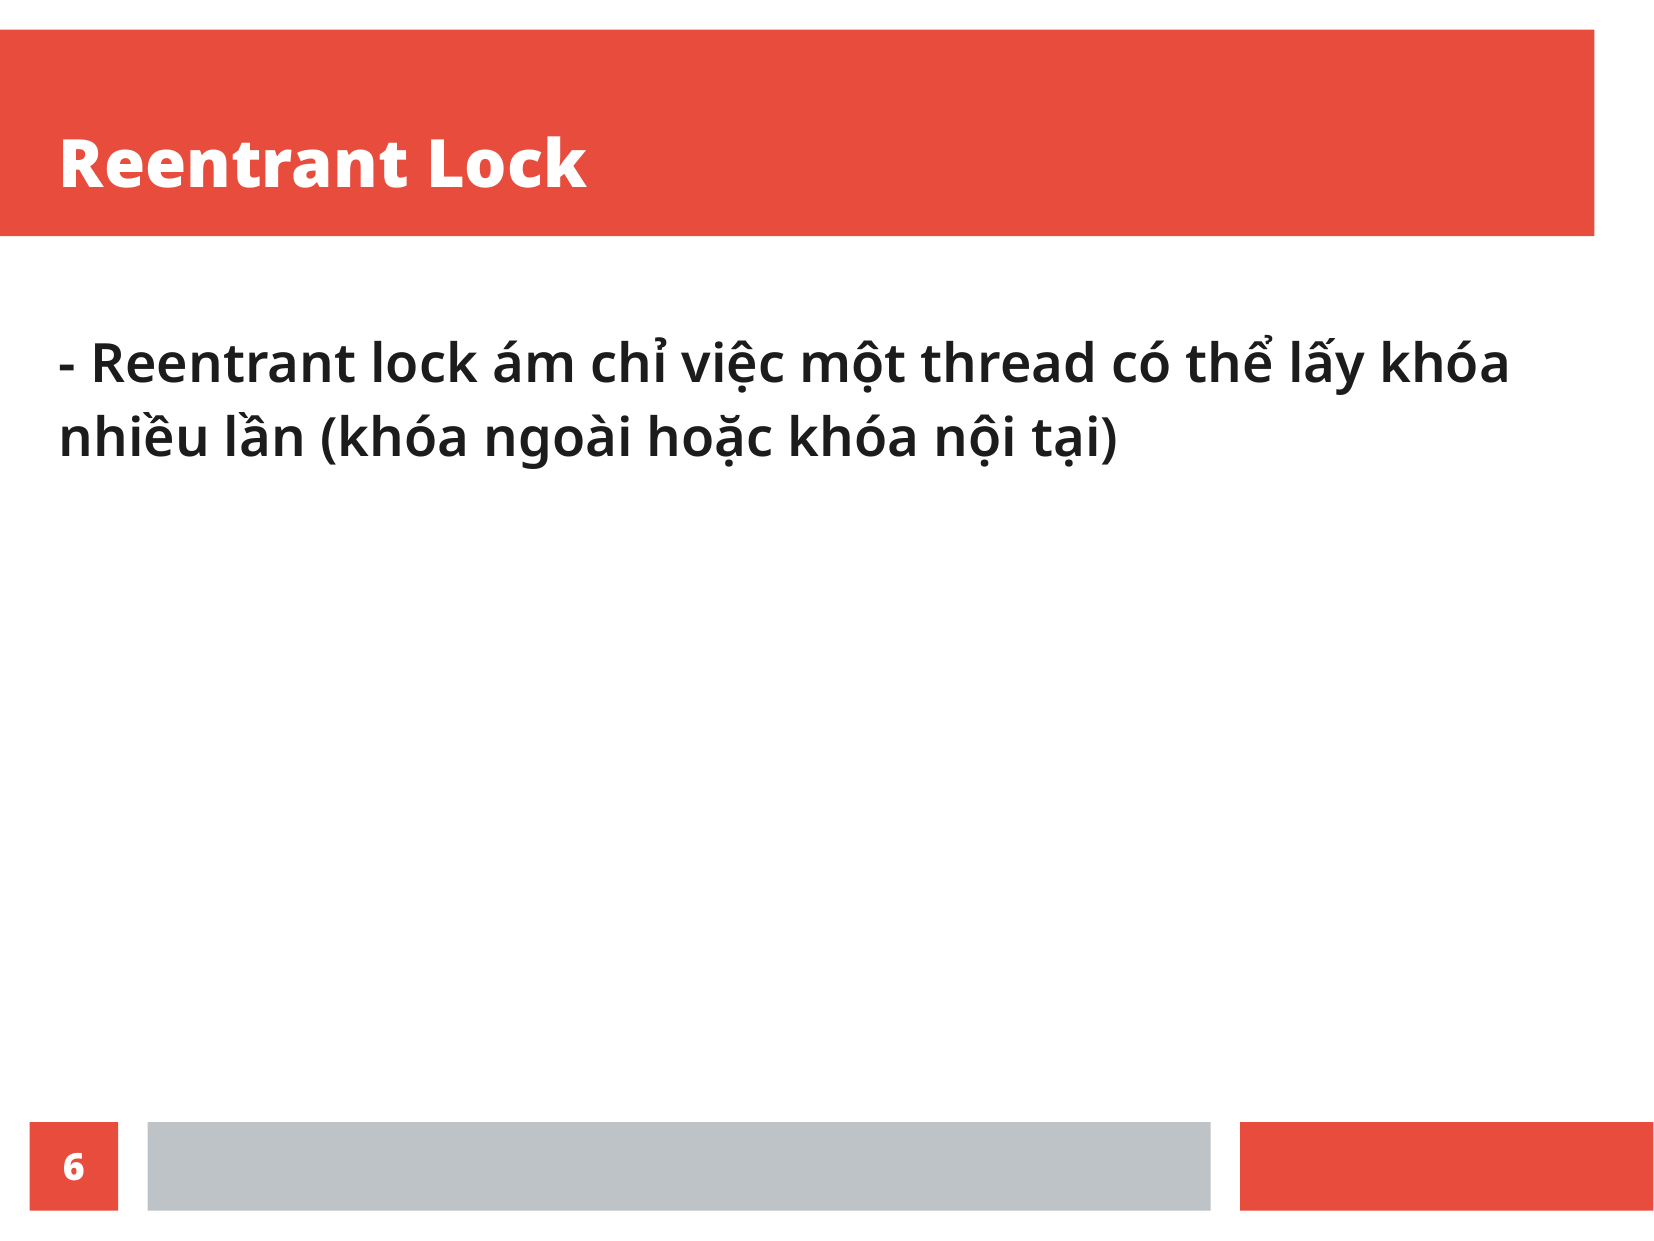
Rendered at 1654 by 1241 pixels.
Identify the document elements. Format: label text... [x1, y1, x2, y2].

title Reentrant Lock [59, 59, 1595, 207]
list - Reentrant lock ám chỉ việc một thread có thể lấy khóa nhiều lần (khóa ngoài hoặc khóa nội tại) [59, 324, 1565, 1093]
